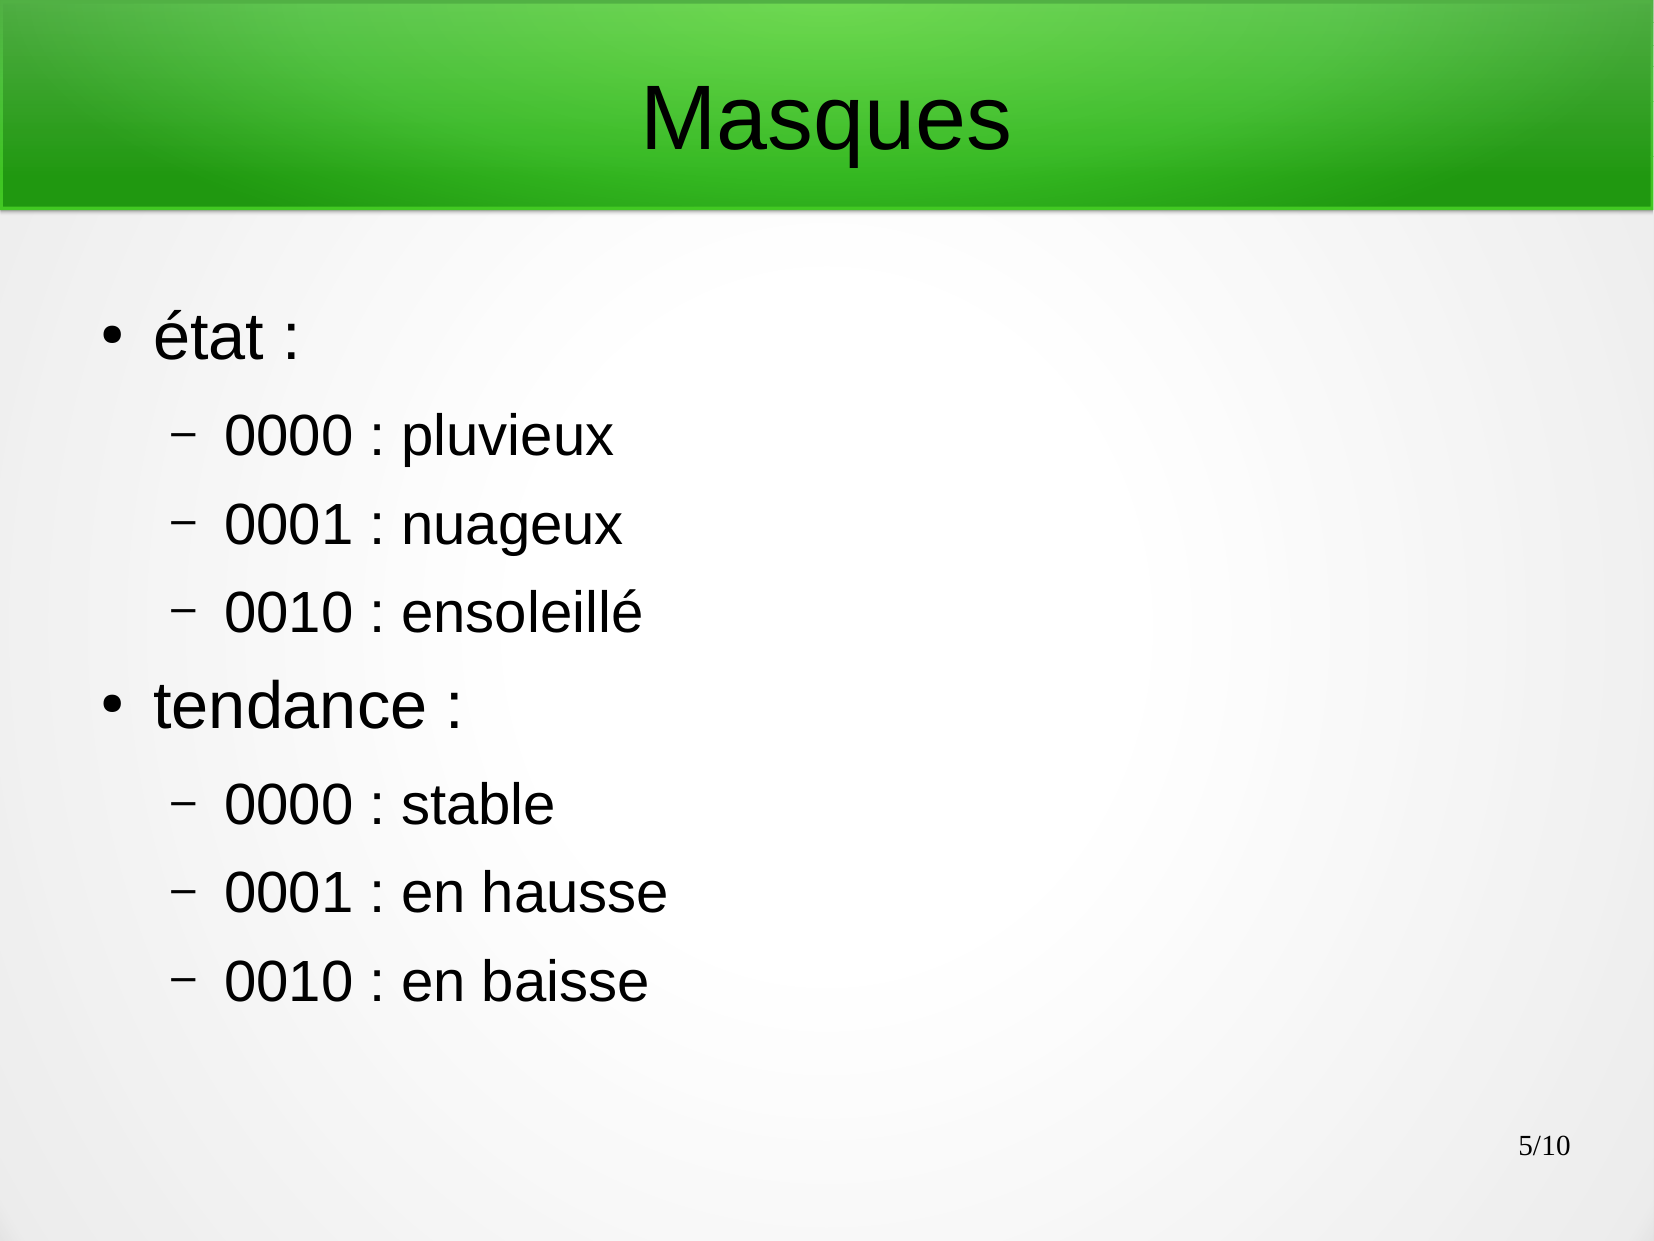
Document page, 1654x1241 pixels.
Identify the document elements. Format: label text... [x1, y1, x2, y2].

list état : 0000 : pluvieux 0001 : nuageux 0010 : ensoleillé tendance : 0000 : stable 0001 : en hausse 0010 : en baisse [82, 299, 1571, 1019]
title Masques [82, 47, 1571, 189]
